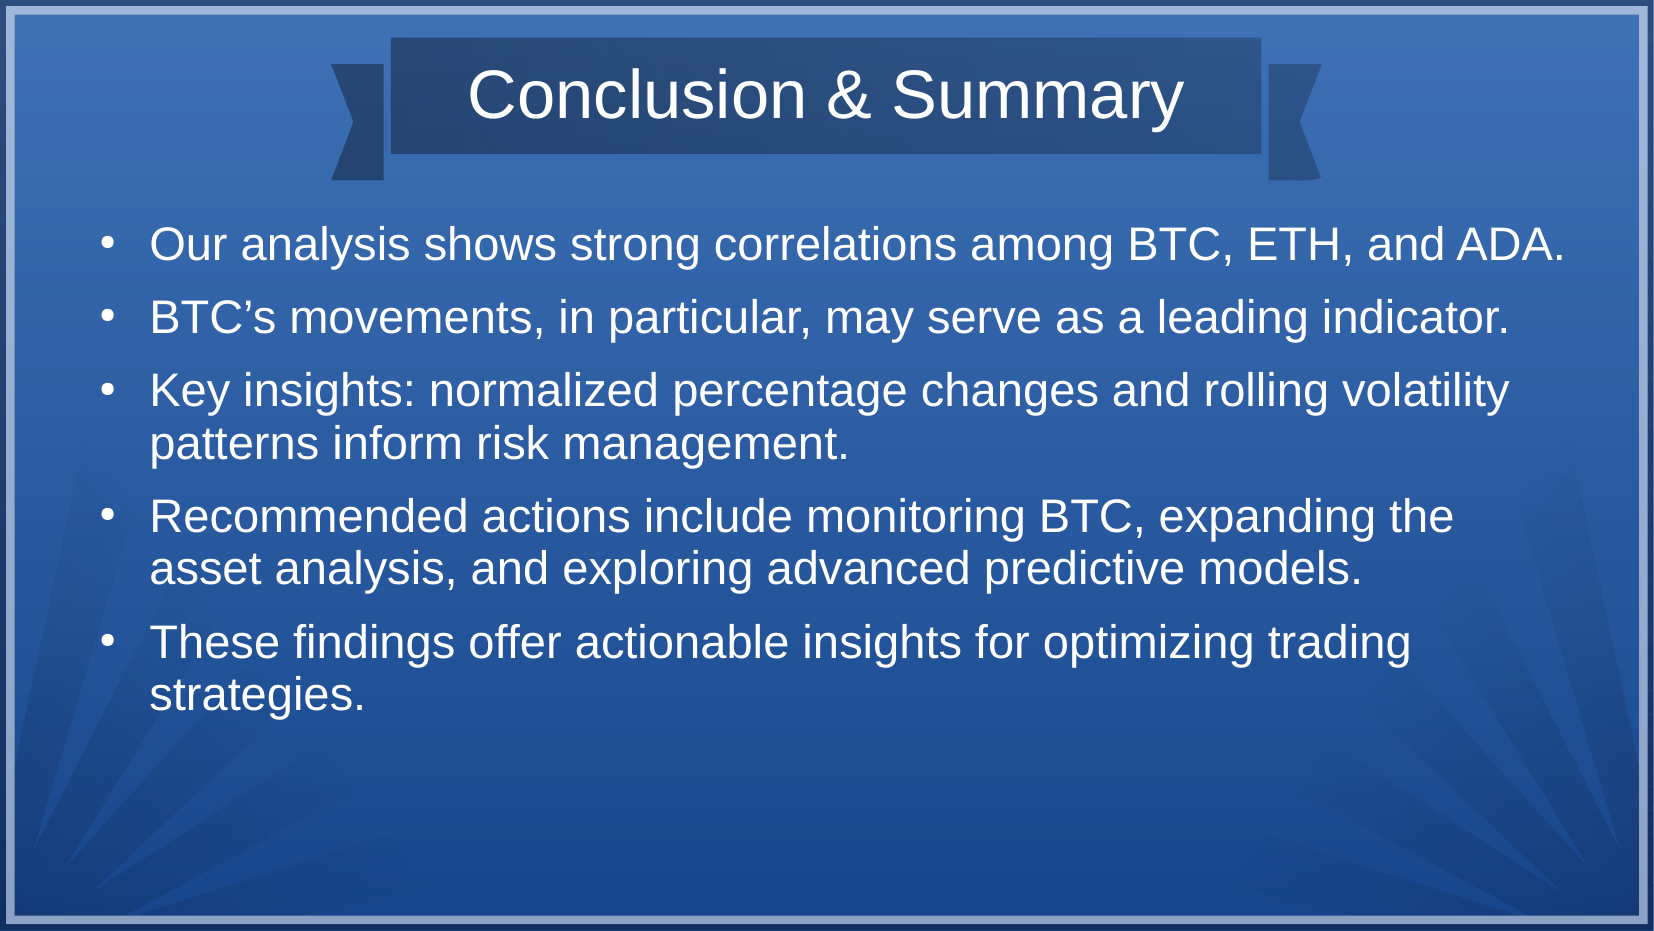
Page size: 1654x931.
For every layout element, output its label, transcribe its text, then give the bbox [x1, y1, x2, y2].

list Our analysis shows strong correlations among BTC, ETH, and ADA. BTC’s movements, in particular, may serve as a leading indicator. Key insights: normalized percentage changes and rolling volatility patterns inform risk management. Recommended actions include monitoring BTC, expanding the asset analysis, and exploring advanced predictive models. These findings offer actionable insights for optimizing trading strategies. [82, 217, 1571, 758]
title Conclusion & Summary [389, 35, 1264, 154]
